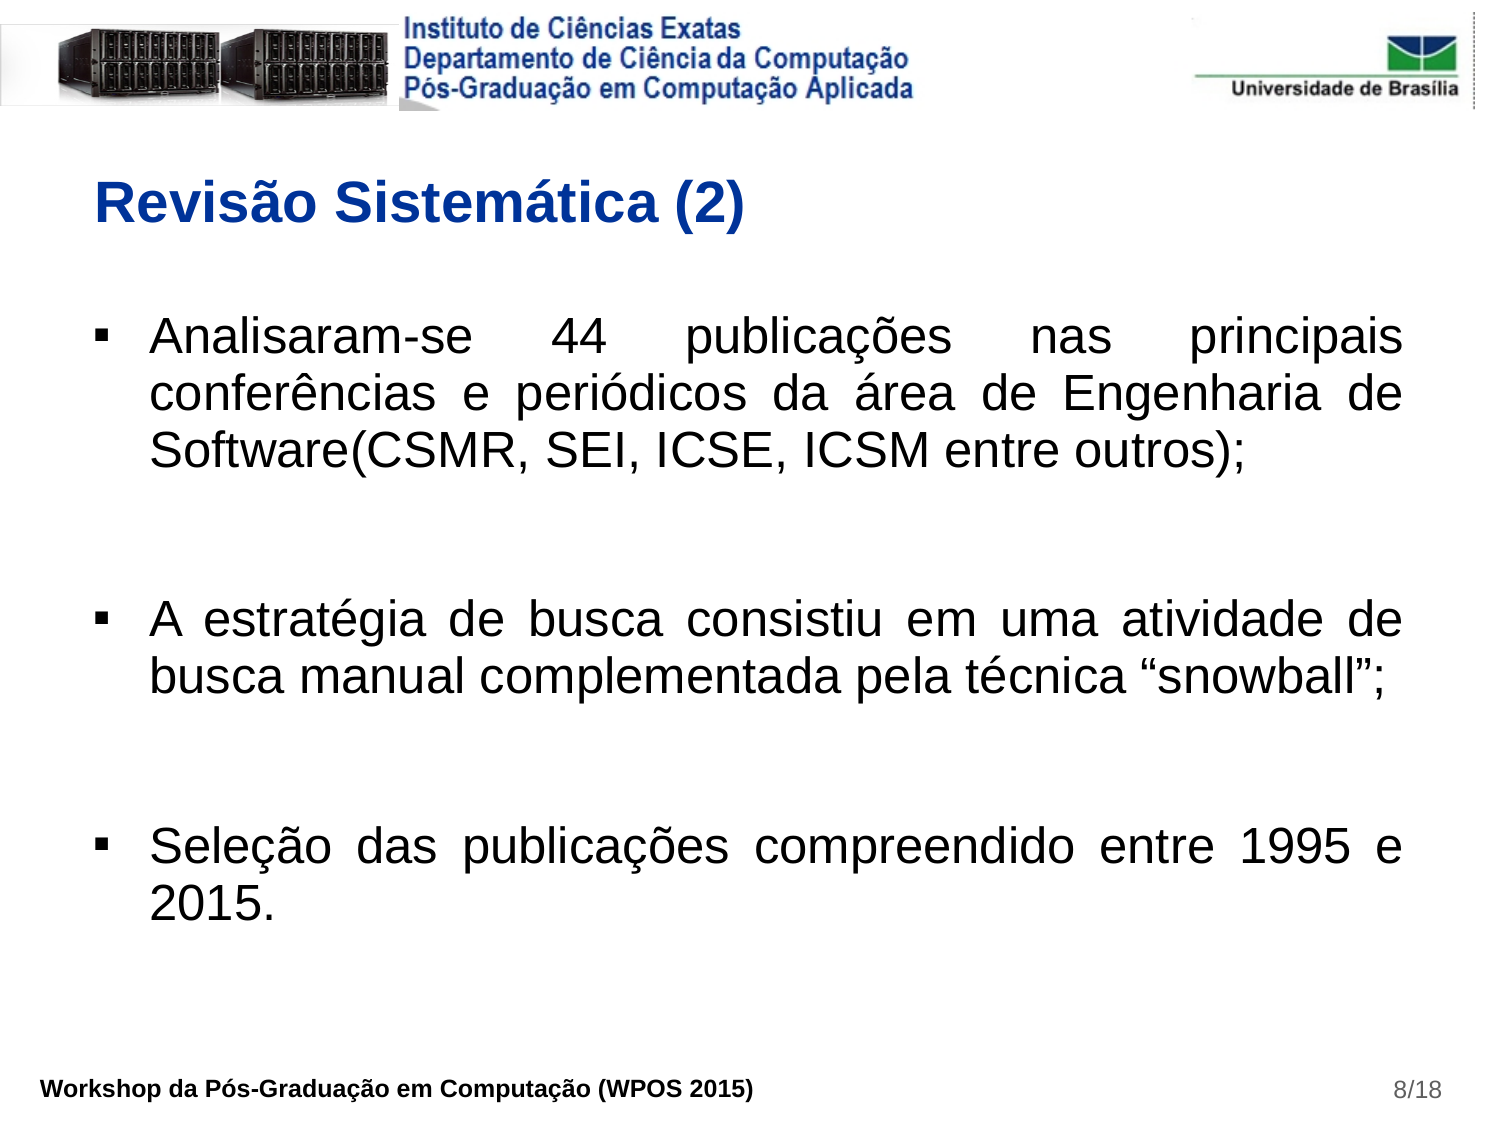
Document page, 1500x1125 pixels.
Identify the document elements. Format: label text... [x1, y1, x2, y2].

picture [0, 12, 1475, 111]
text_box <number>/18 [1370, 1049, 1487, 1125]
list Analisaram-se 44 publicações nas principais conferências e periódicos da área de Engenharia de Software(CSMR, SEI, ICSE, ICSM entre outros); A estratégia de busca consistiu em uma atividade de busca manual complementada pela técnica “snowball”; Seleção das publicações compreendido entre 1995 e 2015. [82, 307, 1406, 981]
text_box Workshop da Pós-Graduação em Computação (WPOS 2015) [24, 1049, 1370, 1125]
title Revisão Sistemática (2) [59, 136, 1406, 268]
